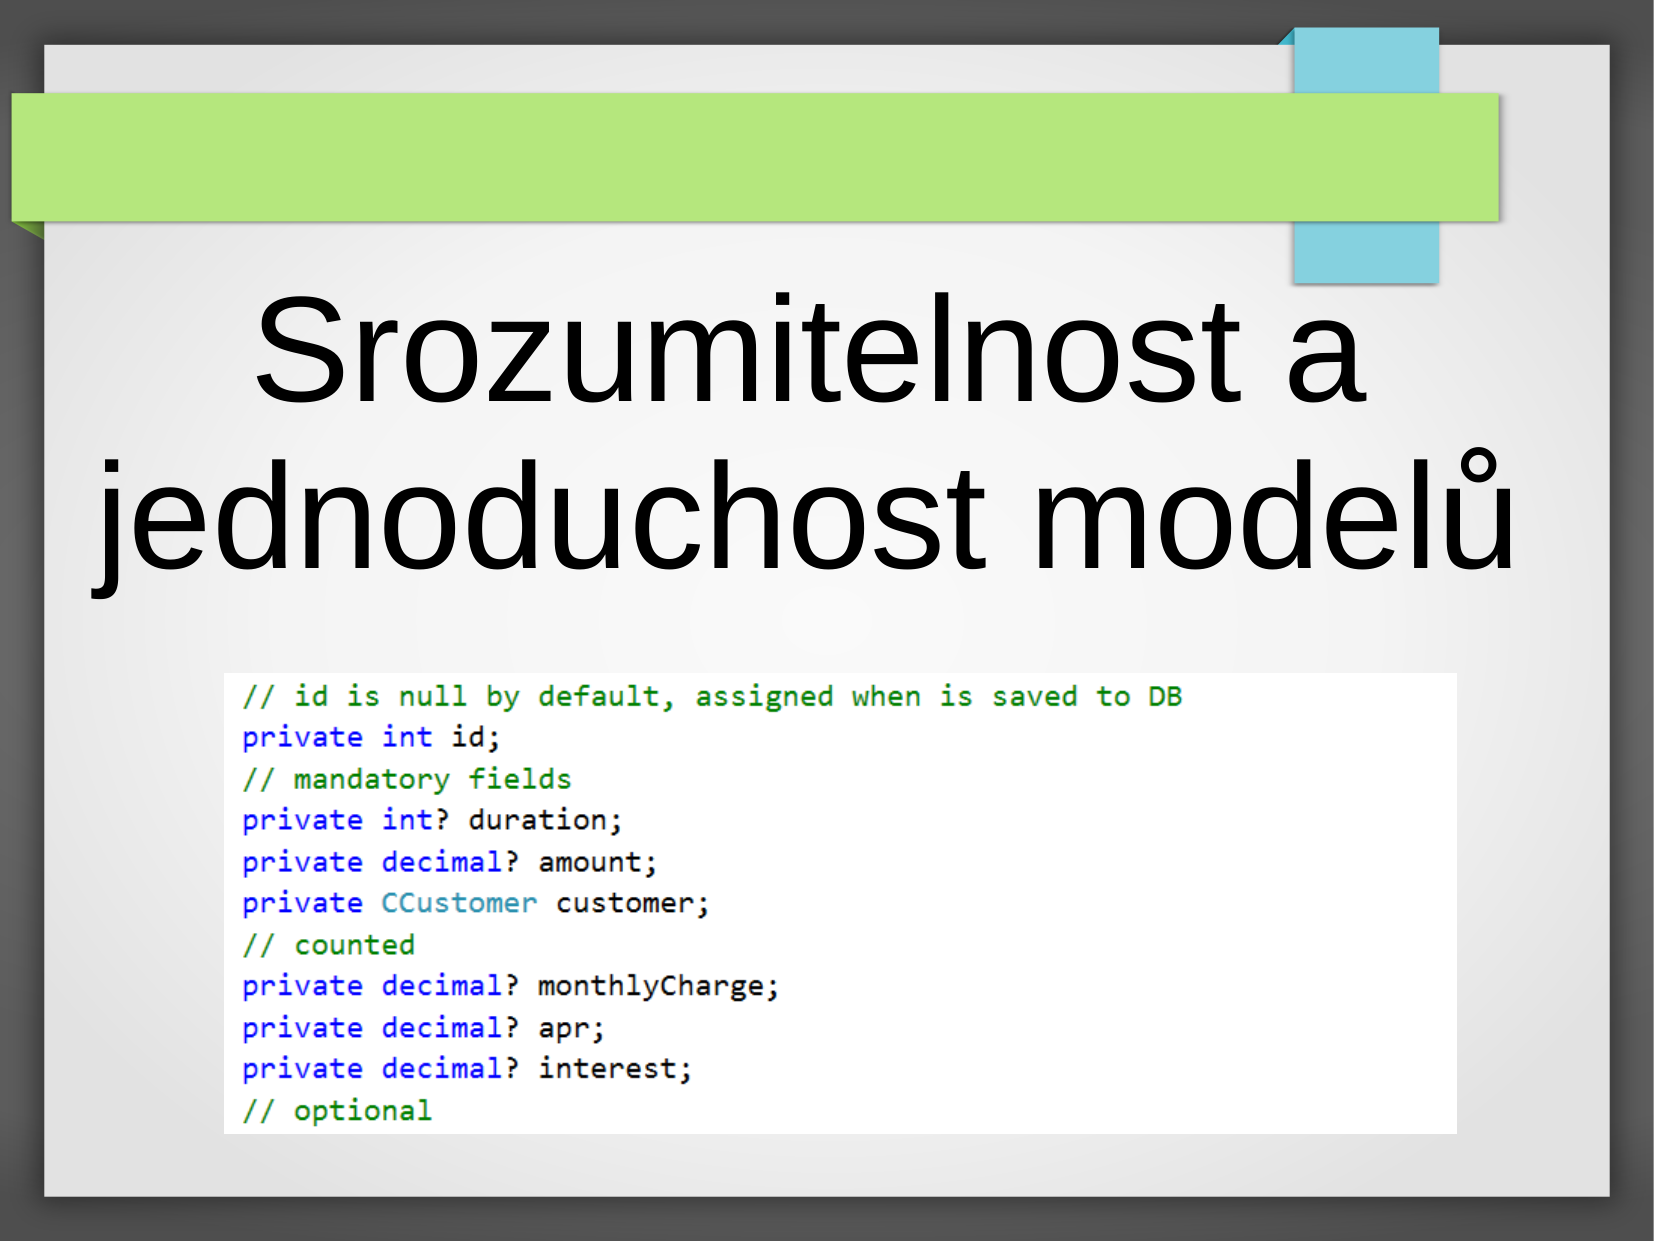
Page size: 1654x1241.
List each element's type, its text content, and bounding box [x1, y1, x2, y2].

picture [0, 0, 1654, 1241]
subtitle Srozumitelnost a jednoduchost modelů [94, 212, 1524, 654]
